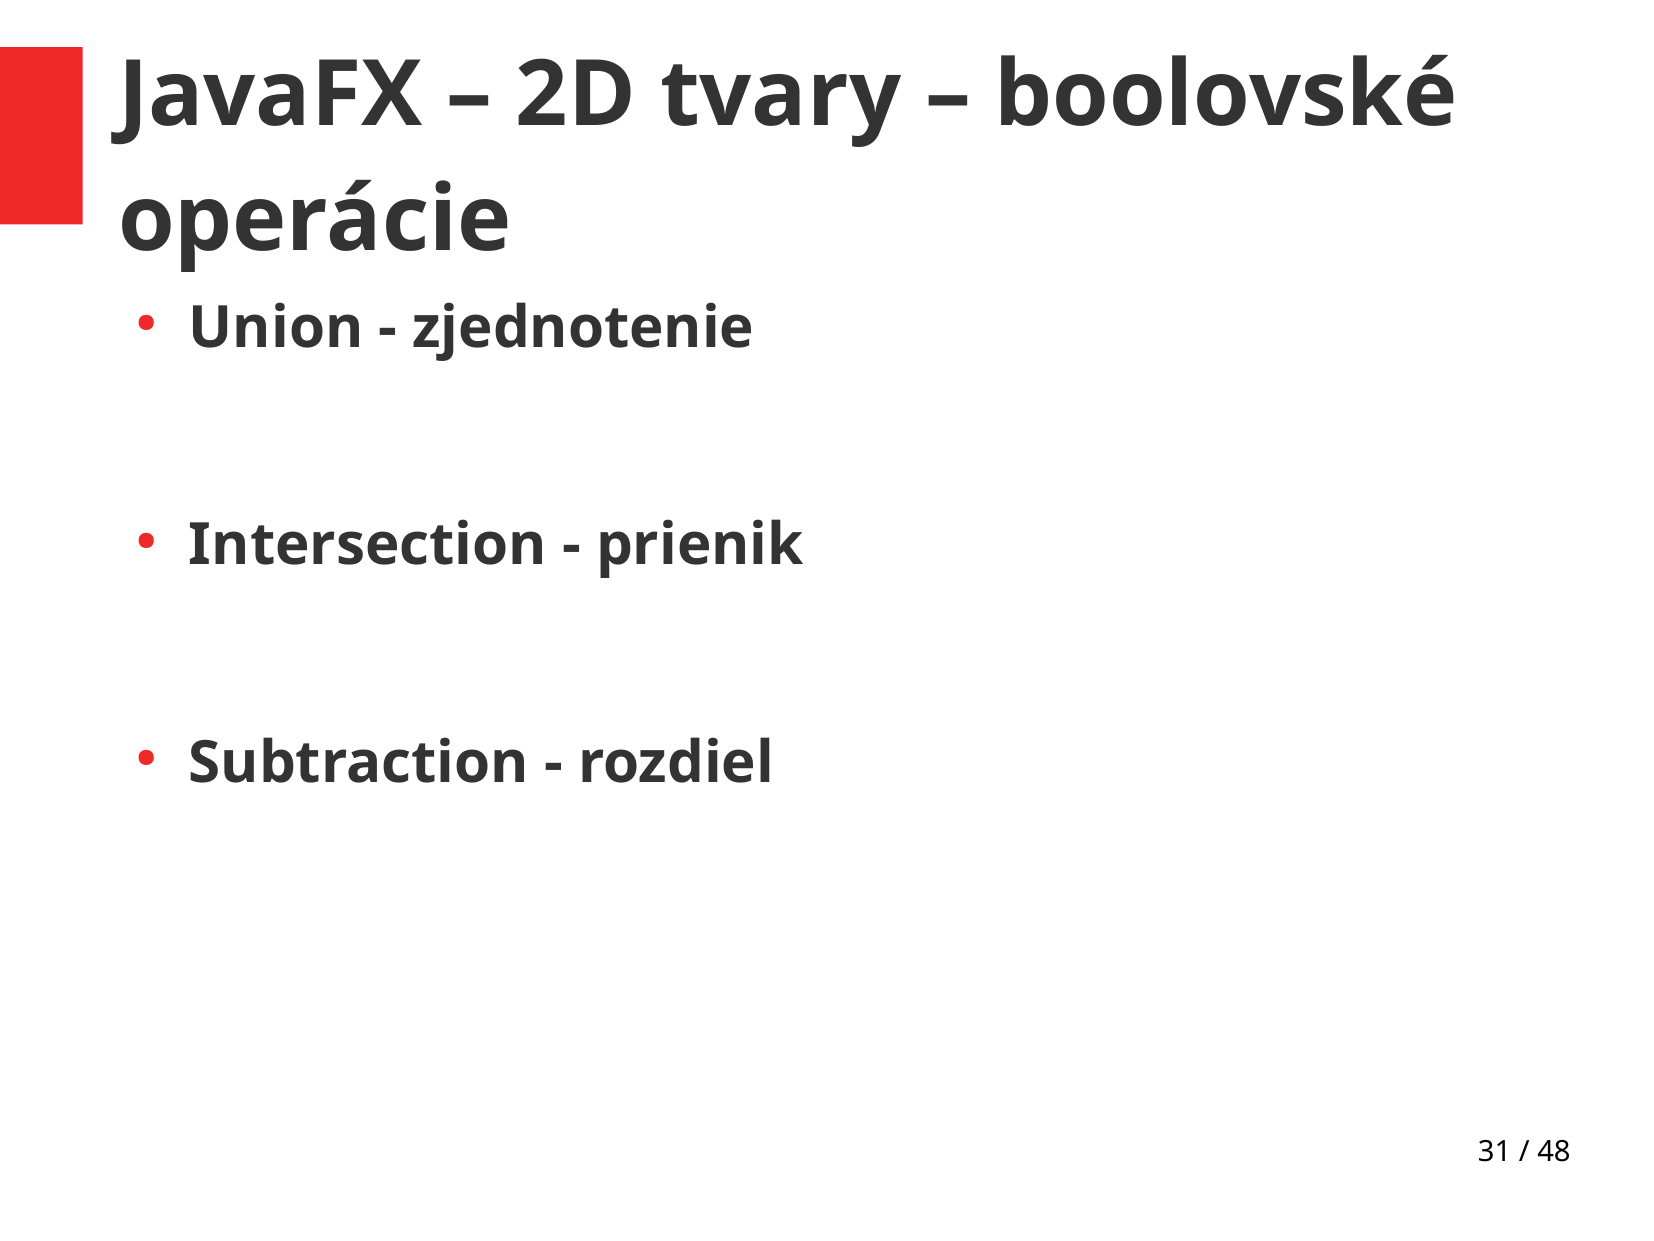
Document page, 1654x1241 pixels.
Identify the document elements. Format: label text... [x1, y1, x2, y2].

list Union - zjednotenie Intersection - prienik Subtraction - rozdiel [118, 285, 1536, 1005]
title JavaFX – 2D tvary – boolovské operácie [118, 45, 1571, 260]
